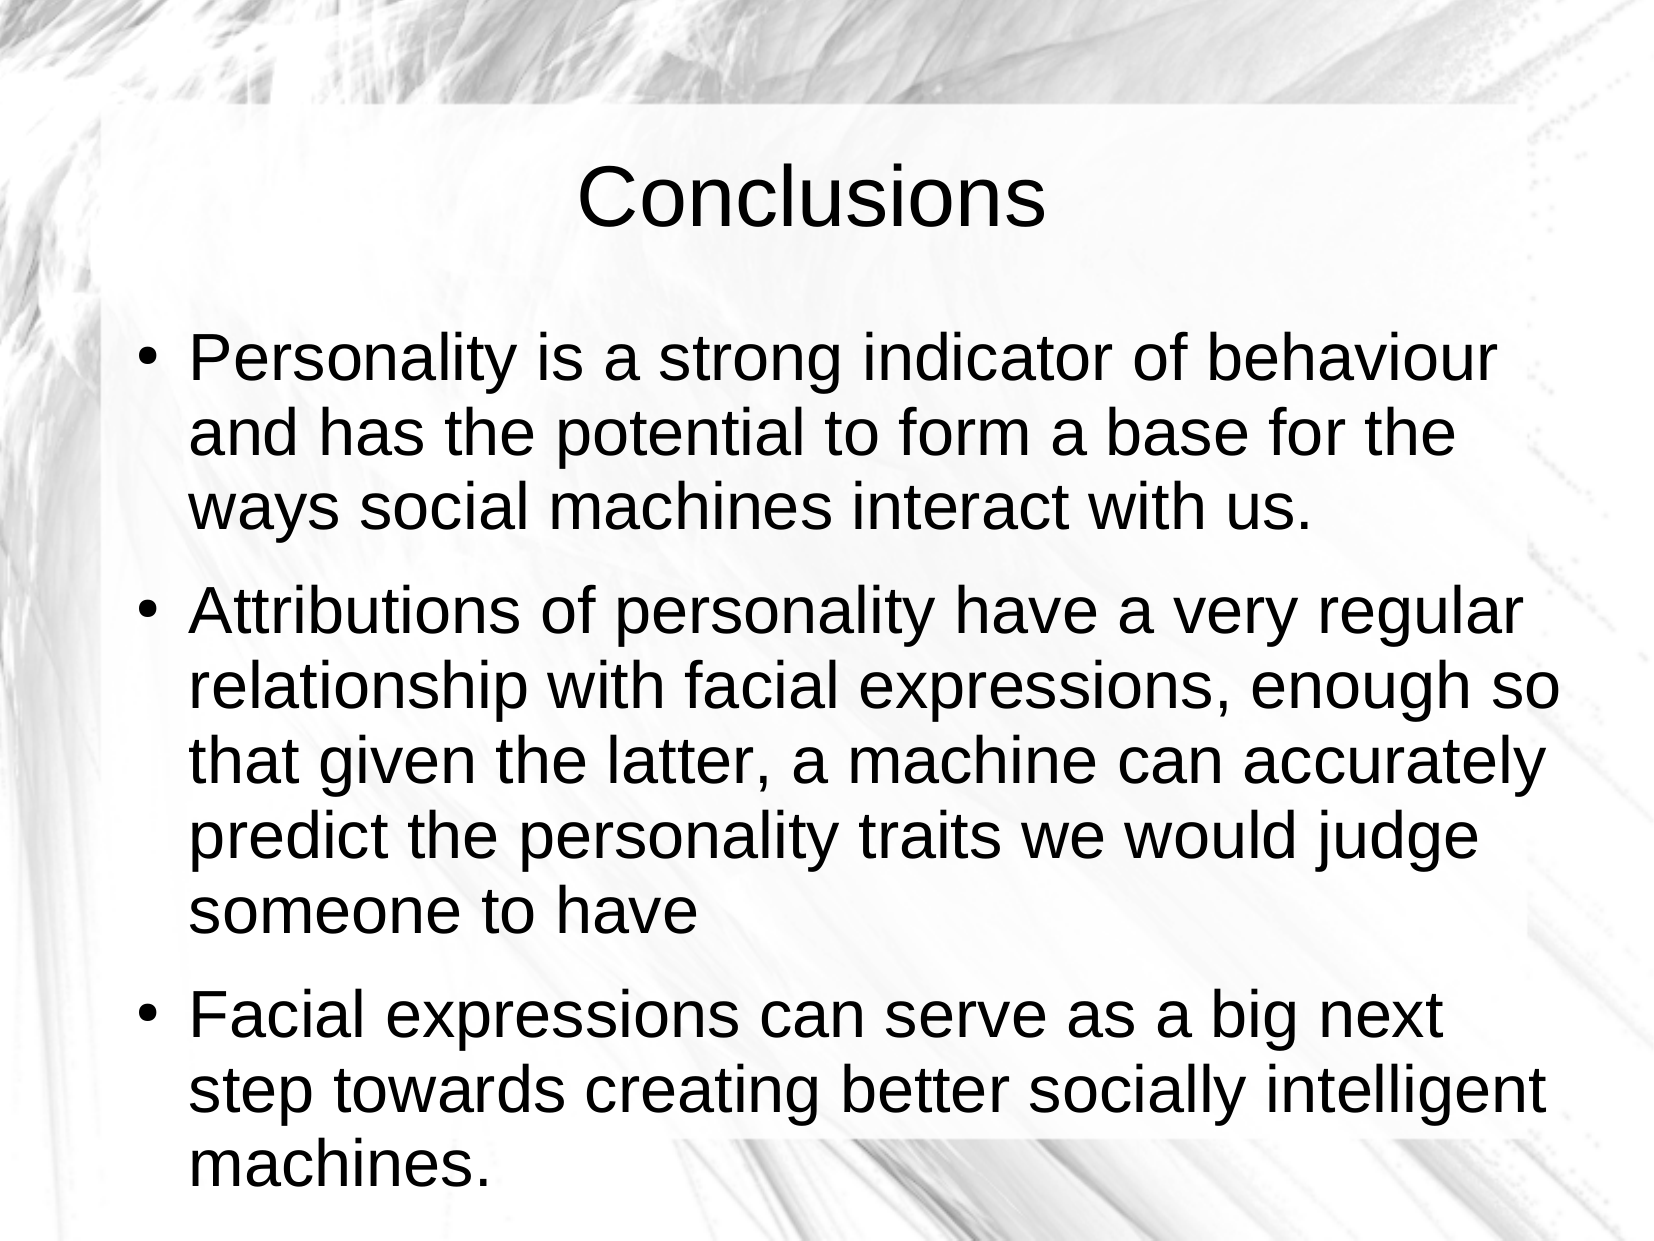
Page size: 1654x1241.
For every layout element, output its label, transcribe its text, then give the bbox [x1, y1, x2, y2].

list Personality is a strong indicator of behaviour and has the potential to form a base for the ways social machines interact with us. Attributions of personality have a very regular relationship with facial expressions, enough so that given the latter, a machine can accurately predict the personality traits we would judge someone to have Facial expressions can serve as a big next step towards creating better socially intelligent machines. [118, 319, 1571, 1202]
title Conclusions [118, 112, 1506, 281]
picture [0, 0, 1654, 1241]
